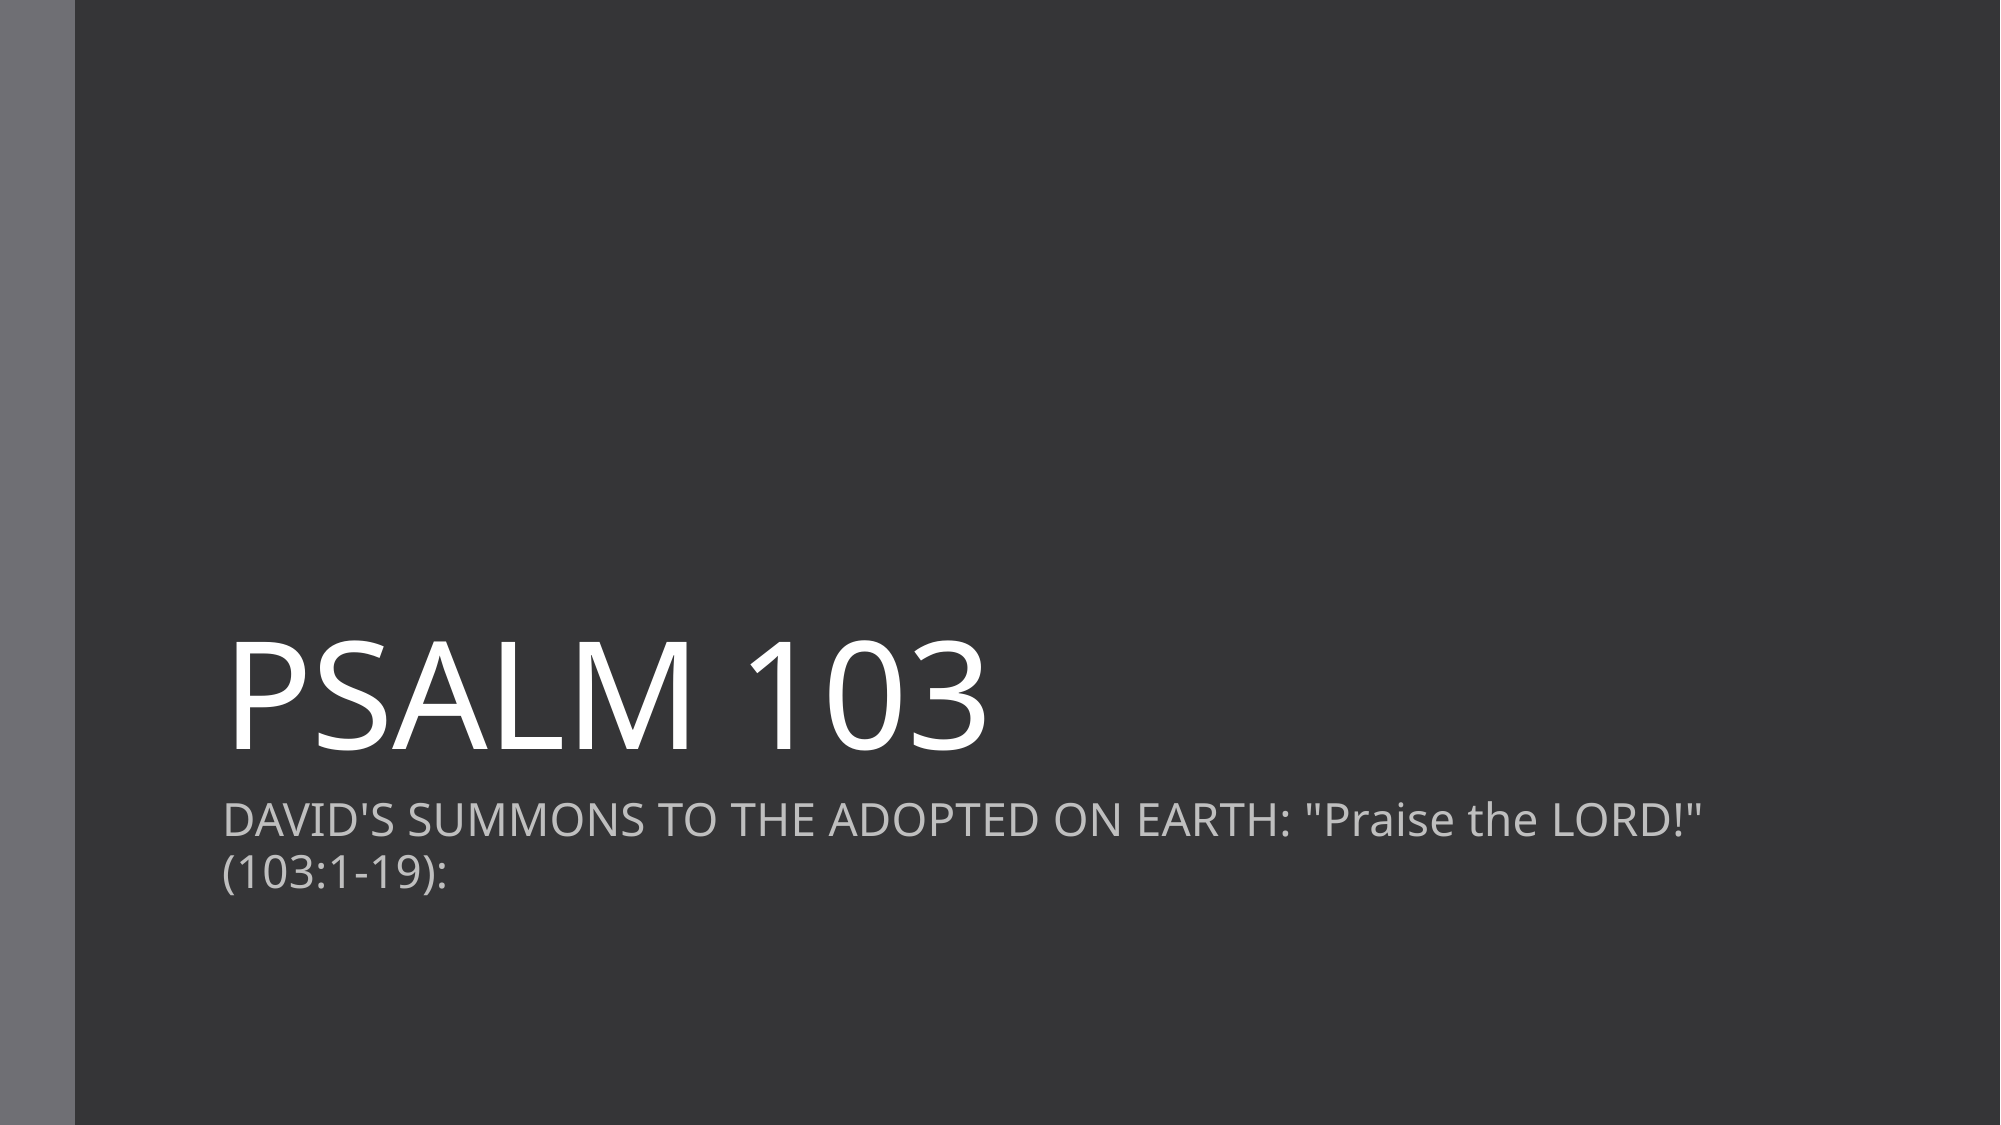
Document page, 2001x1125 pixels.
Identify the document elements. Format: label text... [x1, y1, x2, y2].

subtitle DAVID'S SUMMONS TO THE ADOPTED ON EARTH: "Praise the LORD!" (103:1-19): [206, 787, 1752, 1066]
title PSALM 103 [206, 124, 1752, 787]
